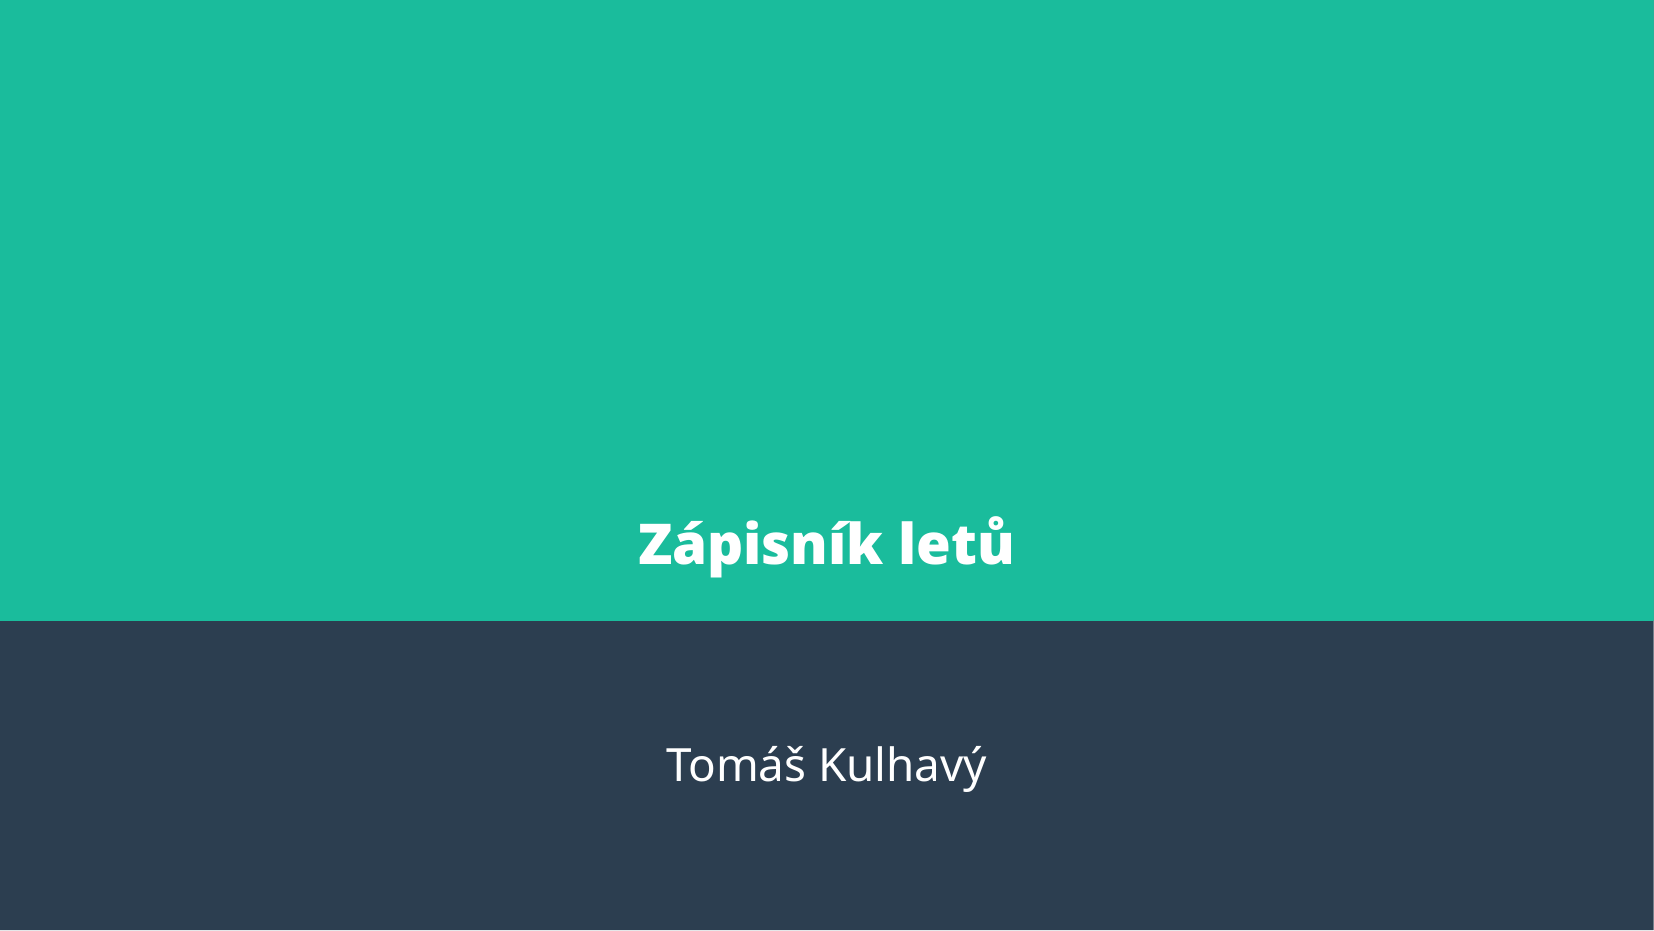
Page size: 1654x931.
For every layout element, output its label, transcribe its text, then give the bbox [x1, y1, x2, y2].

subtitle Tomáš Kulhavý [59, 642, 1595, 886]
title Zápisník letů [59, 465, 1595, 583]
